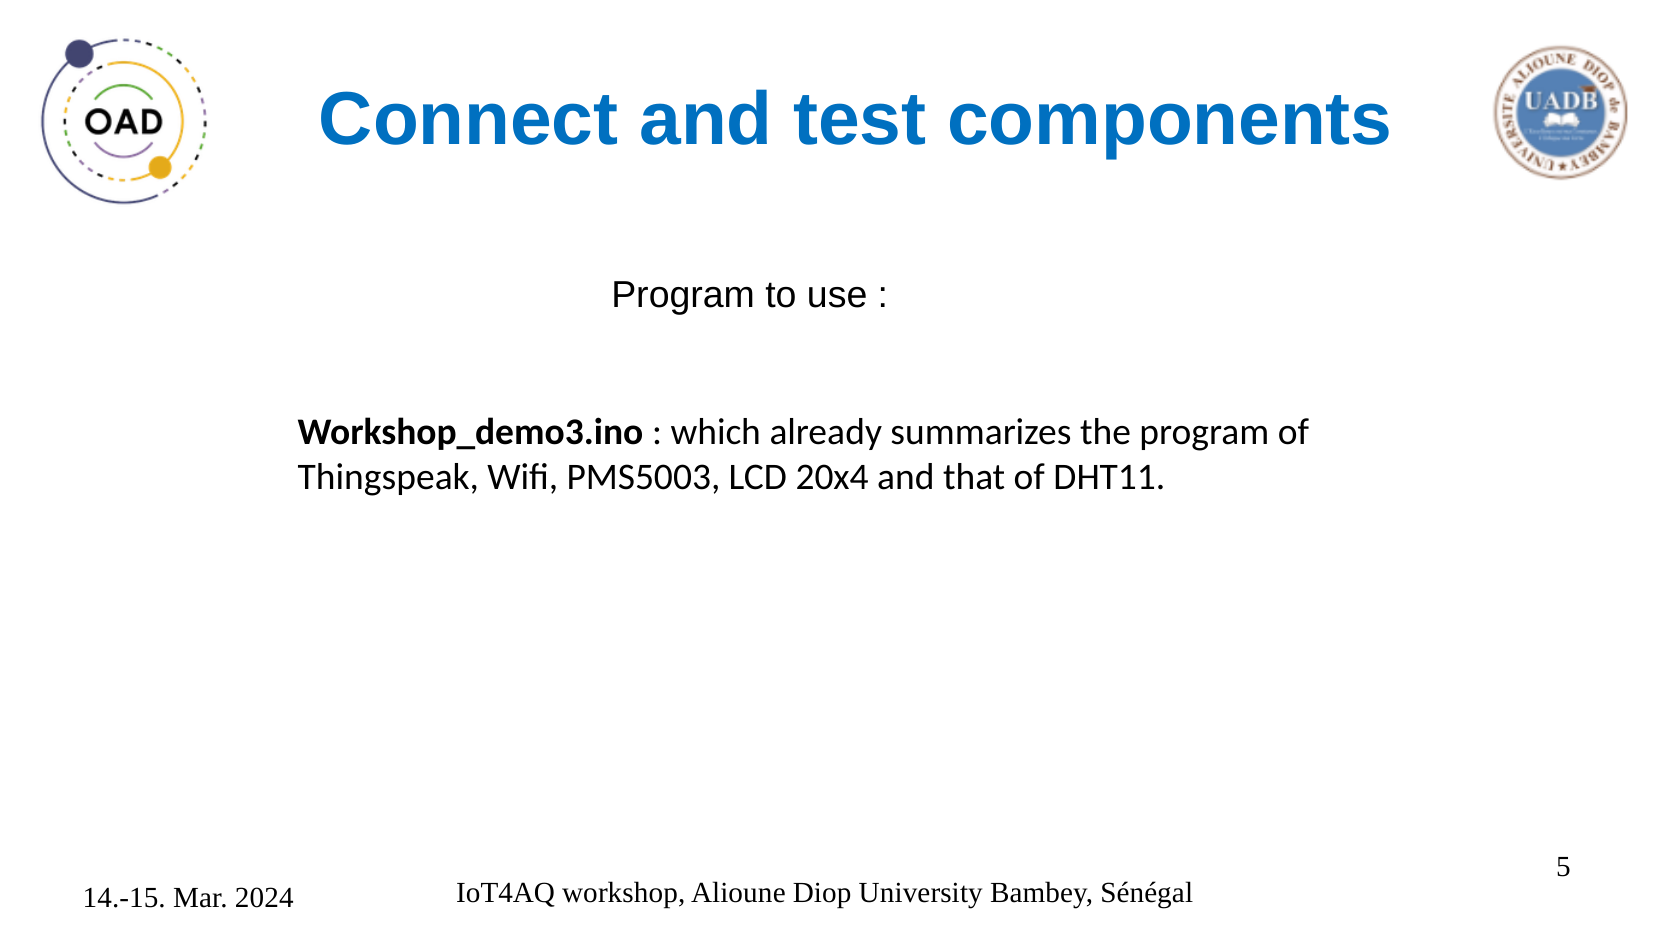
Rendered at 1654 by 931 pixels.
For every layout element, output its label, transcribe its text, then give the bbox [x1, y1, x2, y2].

slide_number 14.-15. Mar. 2024 [82, 878, 338, 931]
picture [1489, 37, 1641, 188]
text_box Program to use : [448, 262, 1052, 323]
footer IoT4AQ workshop, Alioune Diop University Bambey, Sénégal [337, 873, 1313, 931]
text_box Workshop_demo3.ino : which already summarizes the program of Thingspeak, Wifi, PMS5003, LCD 20x4 and that of DHT11. [282, 399, 1334, 505]
picture [0, 24, 242, 225]
title Connect and test components [224, 37, 1489, 193]
slide_number <number> [1312, 847, 1571, 912]
